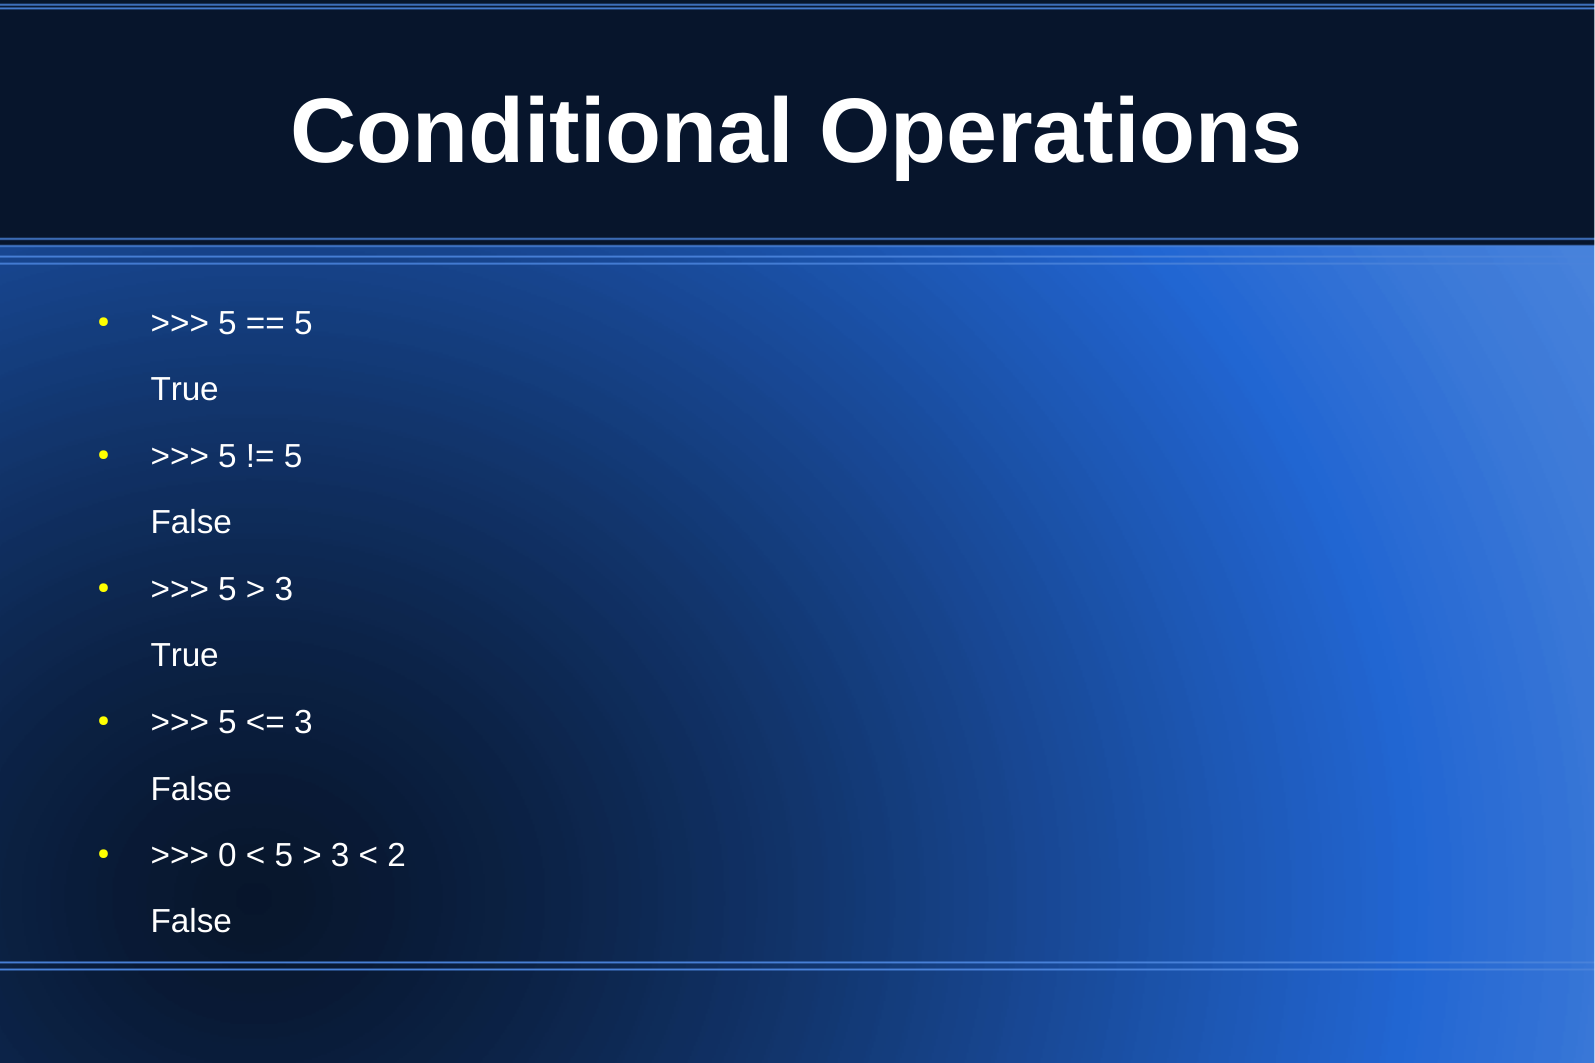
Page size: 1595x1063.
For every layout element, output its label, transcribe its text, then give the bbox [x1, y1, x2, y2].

picture [0, 0, 1595, 1063]
list >>> 5 == 5 True >>> 5 != 5 False >>> 5 > 3 True >>> 5 <= 3 False >>> 0 < 5 > 3 < 2 False [79, 304, 1515, 943]
title Conditional Operations [79, 49, 1515, 213]
